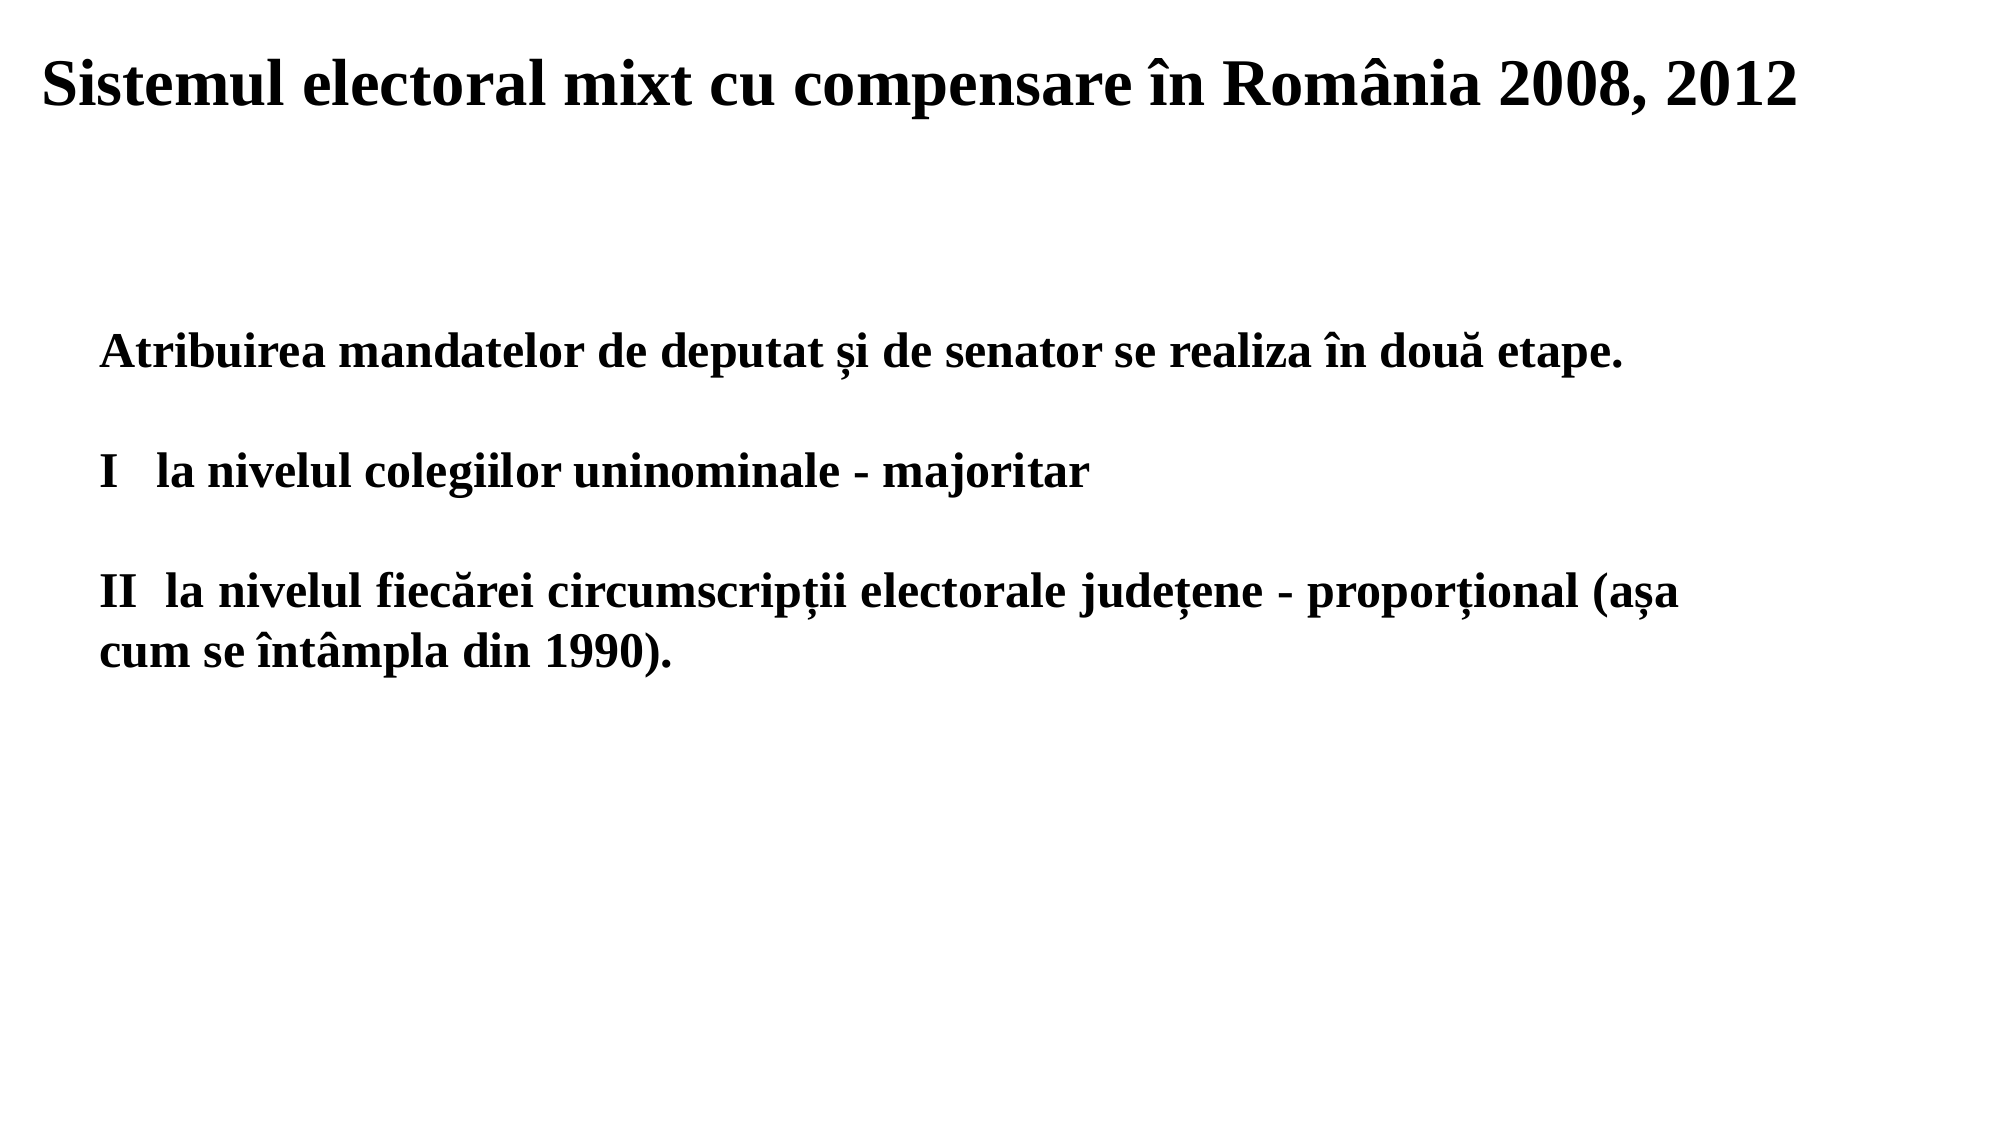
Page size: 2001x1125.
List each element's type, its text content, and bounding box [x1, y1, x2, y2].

text_box Atribuirea mandatelor de deputat și de senator se realiza în două etape. I la nivelul colegiilor uninominale - majoritar II la nivelul fiecărei circumscripții electorale județene - proporțional (așa cum se întâmpla din 1990). [84, 310, 1709, 735]
title Sistemul electoral mixt cu compensare în România 2008, 2012 [26, 19, 1990, 149]
